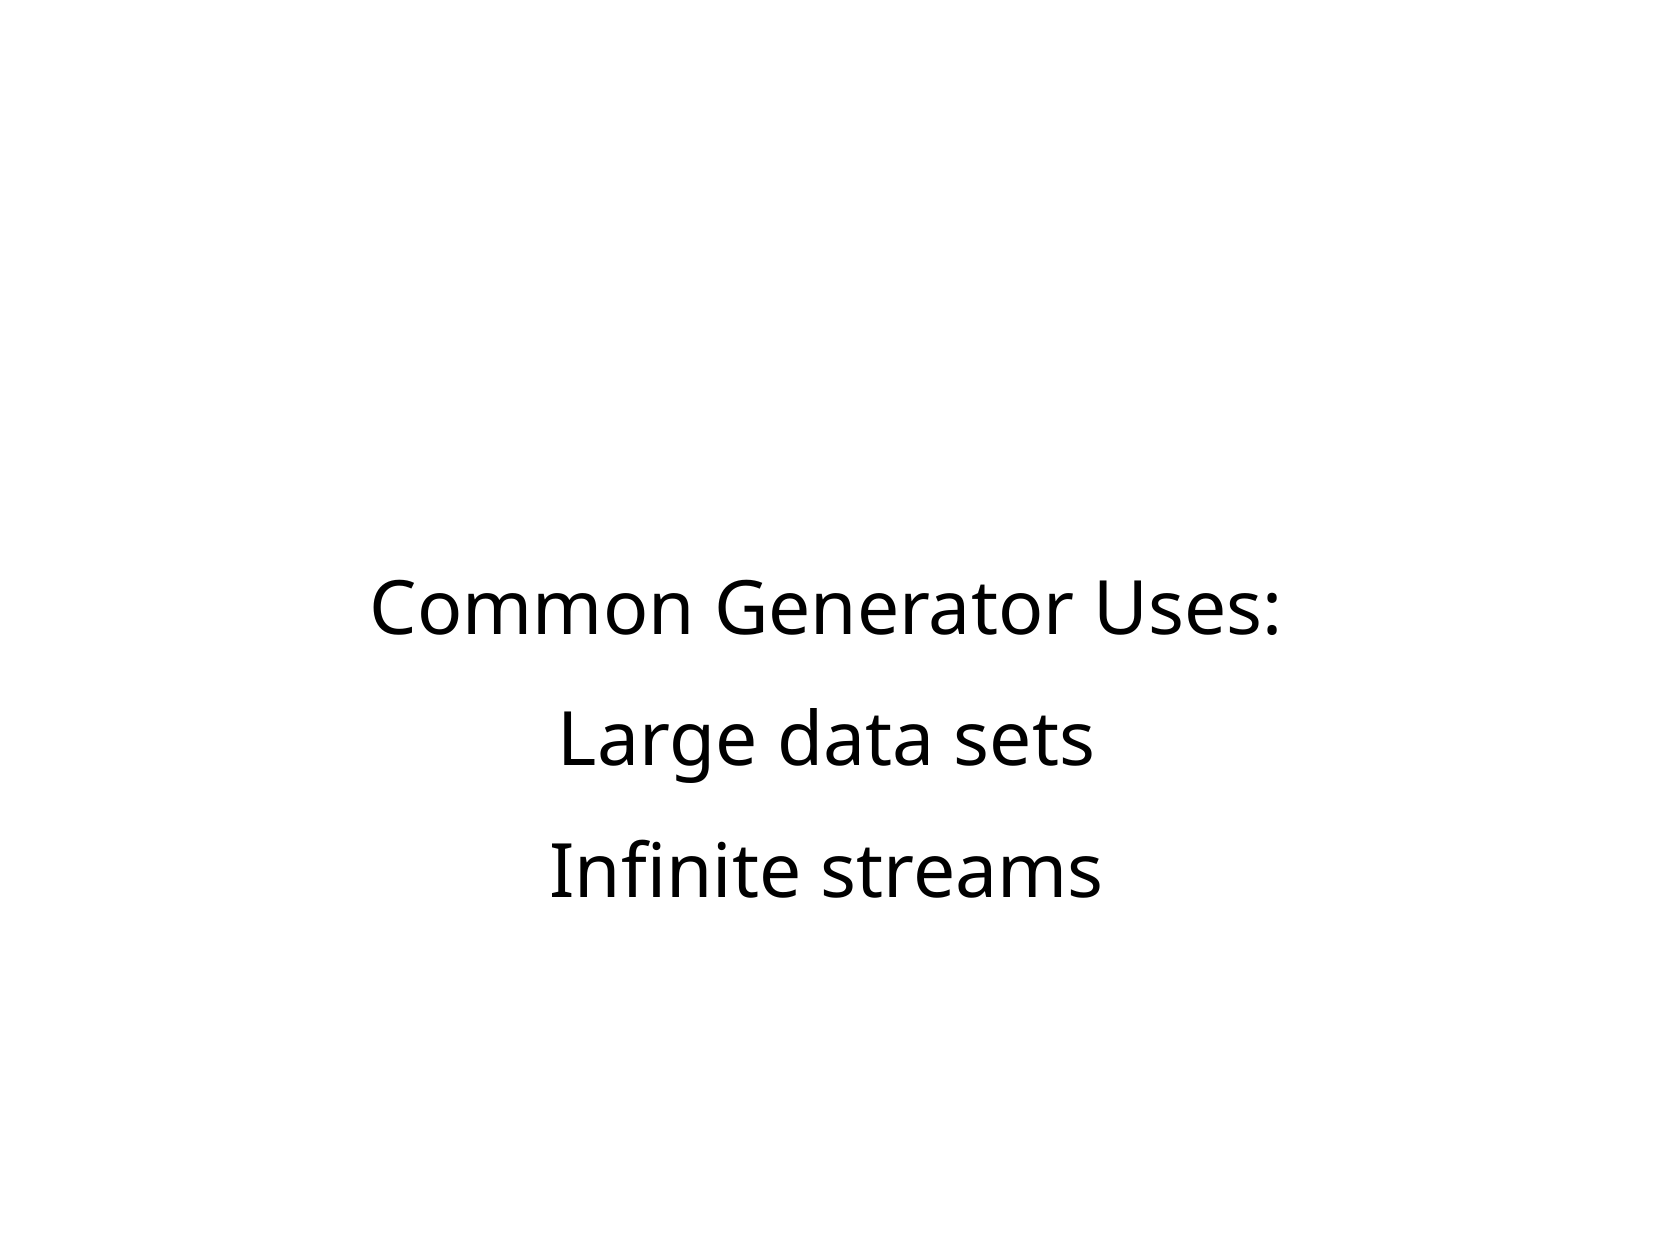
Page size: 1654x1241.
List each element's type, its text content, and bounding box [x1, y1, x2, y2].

list Common Generator Uses: Large data sets Infinite streams [82, 290, 1571, 1010]
